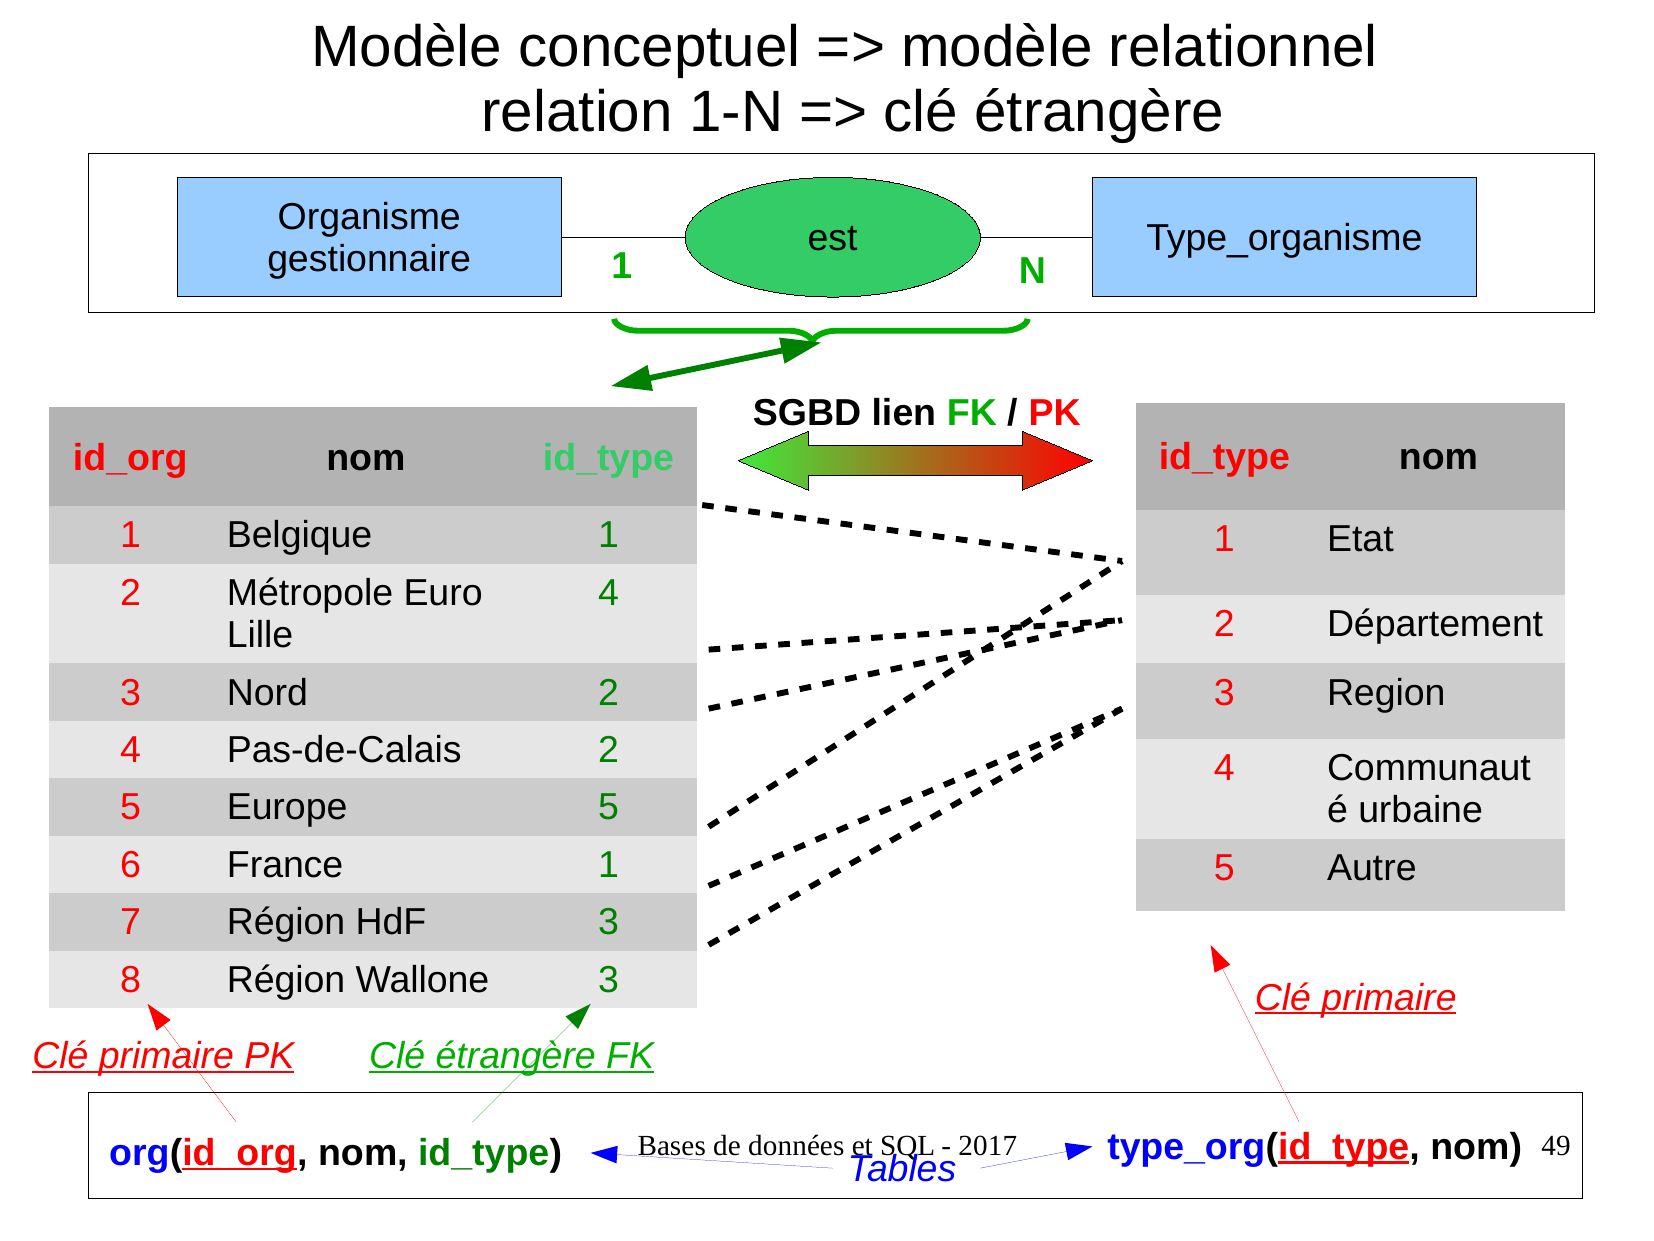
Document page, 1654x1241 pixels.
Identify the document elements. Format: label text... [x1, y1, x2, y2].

text_box Clé étrangère FK [511, 1027, 739, 1085]
text_box Tables [832, 1139, 981, 1197]
table_cell 3 [520, 893, 697, 951]
text_box org(id_org, nom, id_type) [94, 1124, 591, 1182]
table_cell 4 [49, 721, 212, 778]
text_box Clé primaire PK [166, 1027, 325, 1085]
text_box Organisme gestionnaire [177, 177, 562, 297]
text_box est [685, 177, 981, 298]
table_cell Communauté urbaine [1312, 739, 1565, 839]
table_cell 3 [49, 663, 212, 721]
table_cell France [212, 836, 520, 893]
table_cell Région Wallone [212, 951, 520, 1008]
table_cell Region [1312, 663, 1565, 739]
title Modèle conceptuel => modèle relationnel relation 1-N => clé étrangère [82, 13, 1625, 144]
table_cell 4 [1136, 739, 1312, 839]
table_cell 4 [520, 564, 697, 663]
text_box type_org(id_type, nom) [1092, 1118, 1554, 1175]
table_cell 6 [49, 836, 212, 893]
table_header id_type [520, 407, 697, 506]
table_cell Belgique [212, 506, 520, 564]
table_cell 5 [520, 778, 697, 836]
table_header nom [1312, 403, 1565, 510]
table_cell 2 [1136, 595, 1312, 663]
table_cell 2 [520, 663, 697, 721]
table_cell 1 [520, 506, 697, 564]
table_cell 2 [520, 721, 697, 778]
table_cell Nord [212, 663, 520, 721]
table_header id_org [49, 407, 212, 506]
table_cell 3 [520, 951, 697, 1008]
table_cell 1 [49, 506, 212, 564]
table_cell 5 [49, 778, 212, 836]
table_header id_type [1136, 403, 1312, 510]
table_cell 2 [49, 564, 212, 663]
table_header nom [212, 407, 520, 506]
table_cell Métropole Euro Lille [212, 564, 520, 663]
text_box 1 [596, 236, 656, 294]
text_box Clé étrangère FK [354, 1027, 566, 1085]
table_cell 3 [1136, 663, 1312, 739]
text_box N [1003, 242, 1063, 300]
table_cell 1 [1136, 510, 1312, 595]
table_cell Département [1312, 595, 1565, 663]
text_box Clé primaire [1240, 968, 1530, 1026]
table_cell 1 [520, 836, 697, 893]
table_cell Région HdF [212, 893, 520, 951]
table_cell 7 [49, 893, 212, 951]
table_cell Pas-de-Calais [212, 721, 520, 778]
table_cell Autre [1312, 839, 1565, 911]
text_box Type_organisme [1092, 177, 1477, 297]
table_cell 5 [1136, 839, 1312, 911]
table_cell 8 [49, 951, 212, 1008]
text_box [738, 441, 1093, 491]
table_cell Europe [212, 778, 520, 836]
text_box Clé primaire PK [17, 1027, 207, 1085]
table_cell Etat [1312, 510, 1565, 595]
text_box SGBD lien FK / PK [738, 383, 1123, 441]
